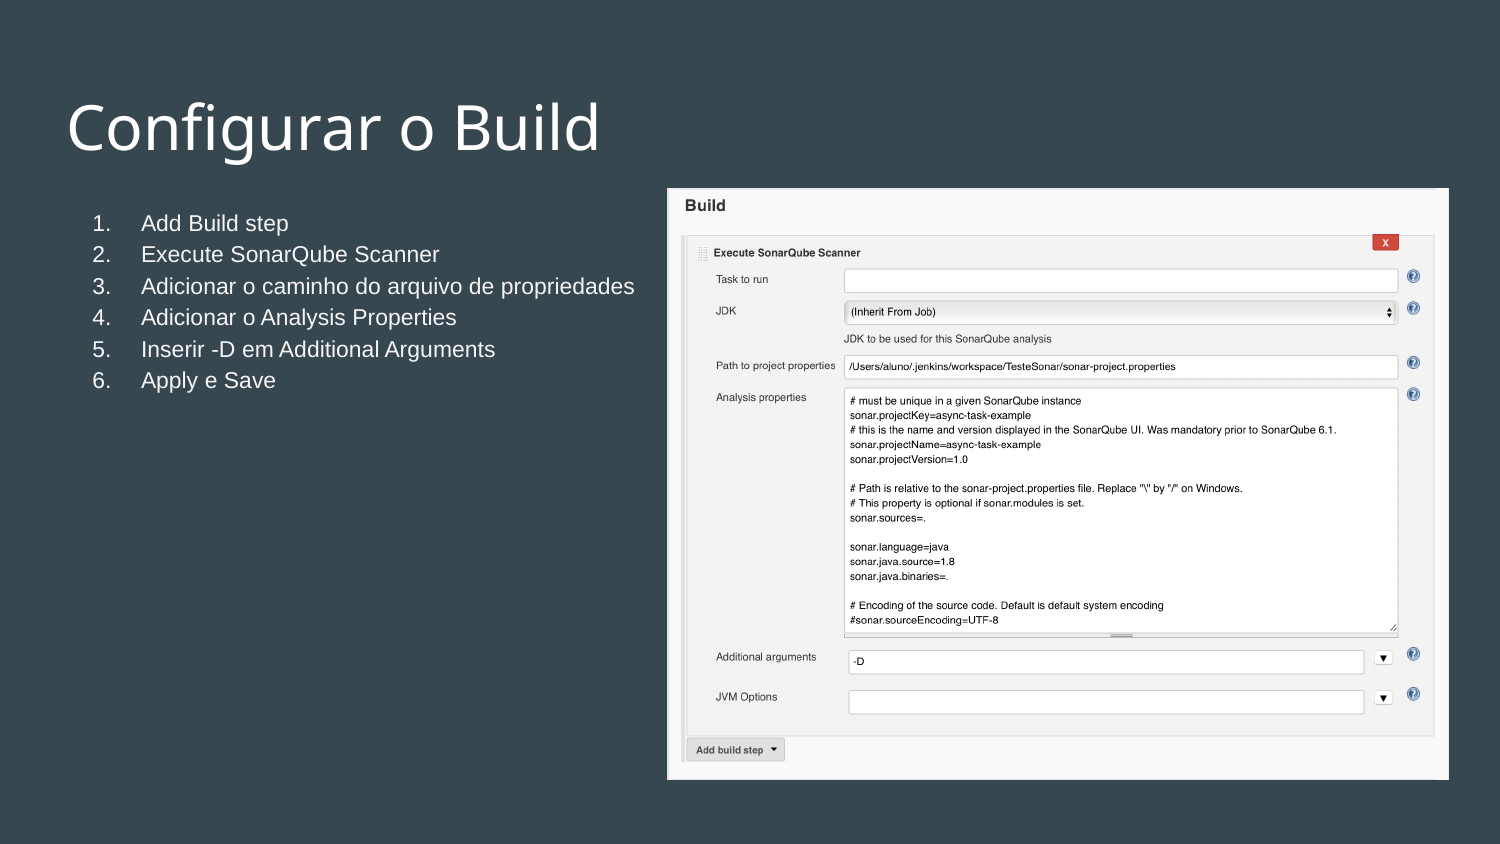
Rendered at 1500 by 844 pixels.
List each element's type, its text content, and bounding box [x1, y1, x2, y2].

picture [667, 188, 1449, 780]
title Configurar o Build [51, 72, 1449, 167]
list Add Build step Execute SonarQube Scanner Adicionar o caminho do arquivo de propriedades Adicionar o Analysis Properties Inserir -D em Additional Arguments Apply e Save [51, 189, 667, 750]
